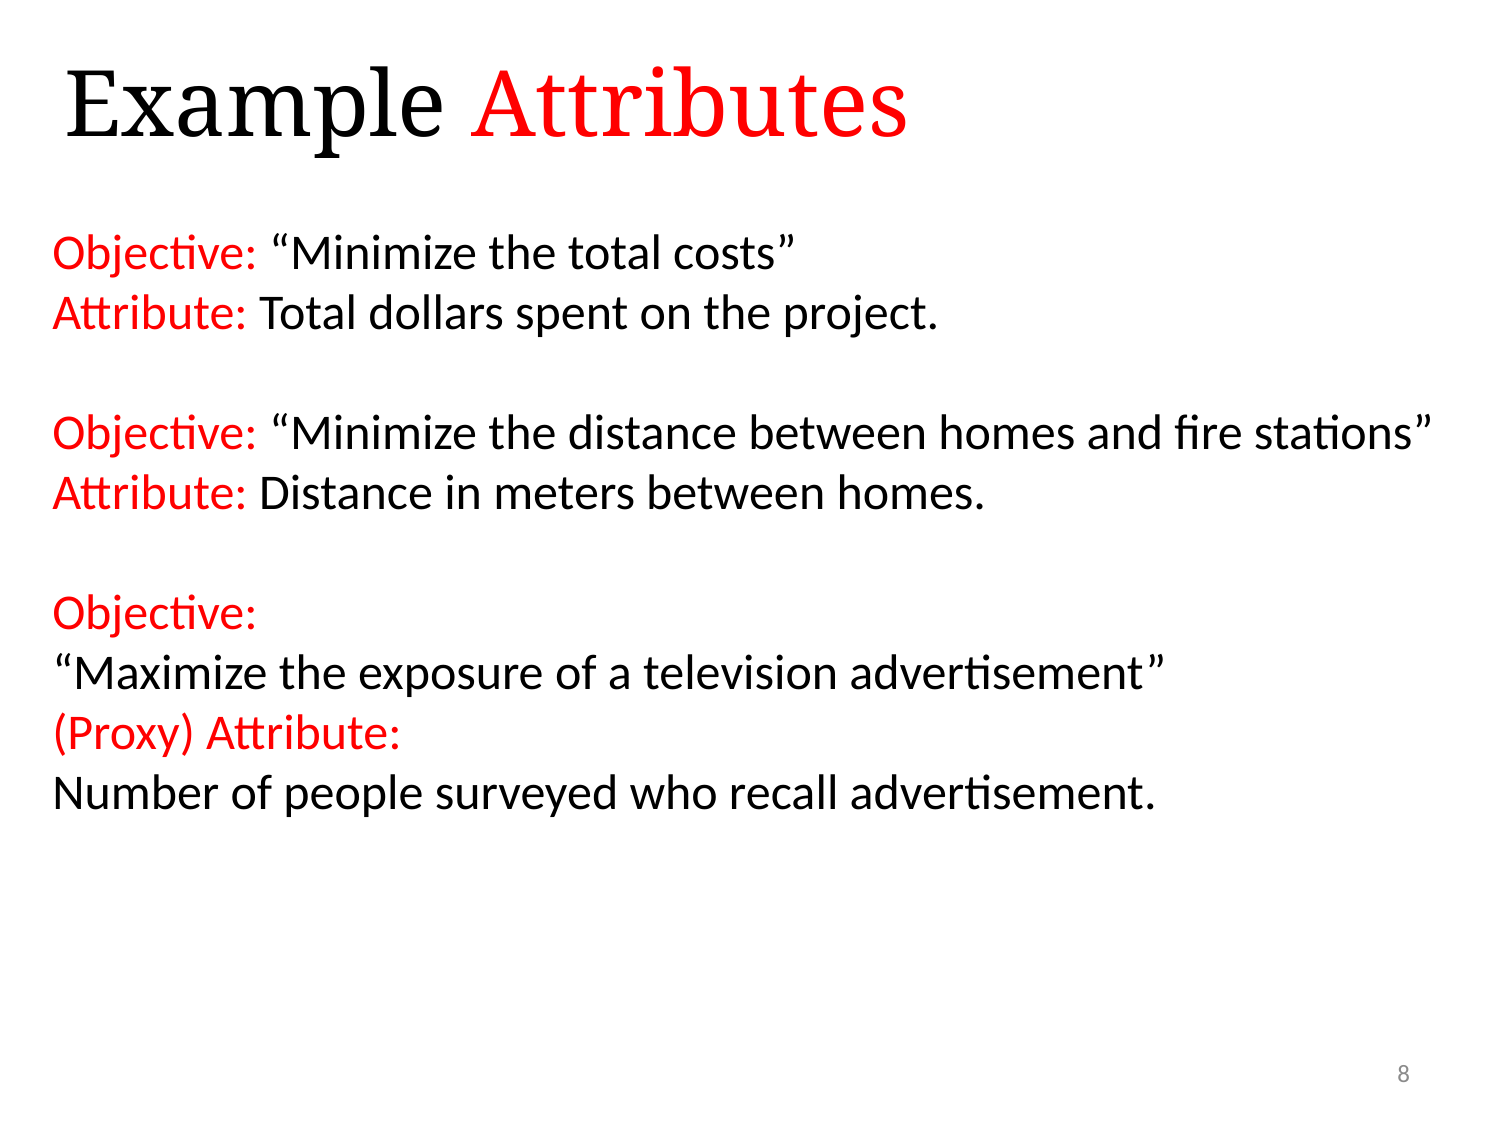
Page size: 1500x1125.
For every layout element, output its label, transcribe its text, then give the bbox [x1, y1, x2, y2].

text_box Objective: “Minimize the total costs” Attribute: Total dollars spent on the project. Objective: “Minimize the distance between homes and fire stations” Attribute: Distance in meters between homes. Objective: “Maximize the exposure of a television advertisement” (Proxy) Attribute: Number of people surveyed who recall advertisement. [37, 212, 1450, 828]
text_box Example Attributes [50, 37, 1363, 163]
slide_number <number> [1074, 1042, 1425, 1103]
